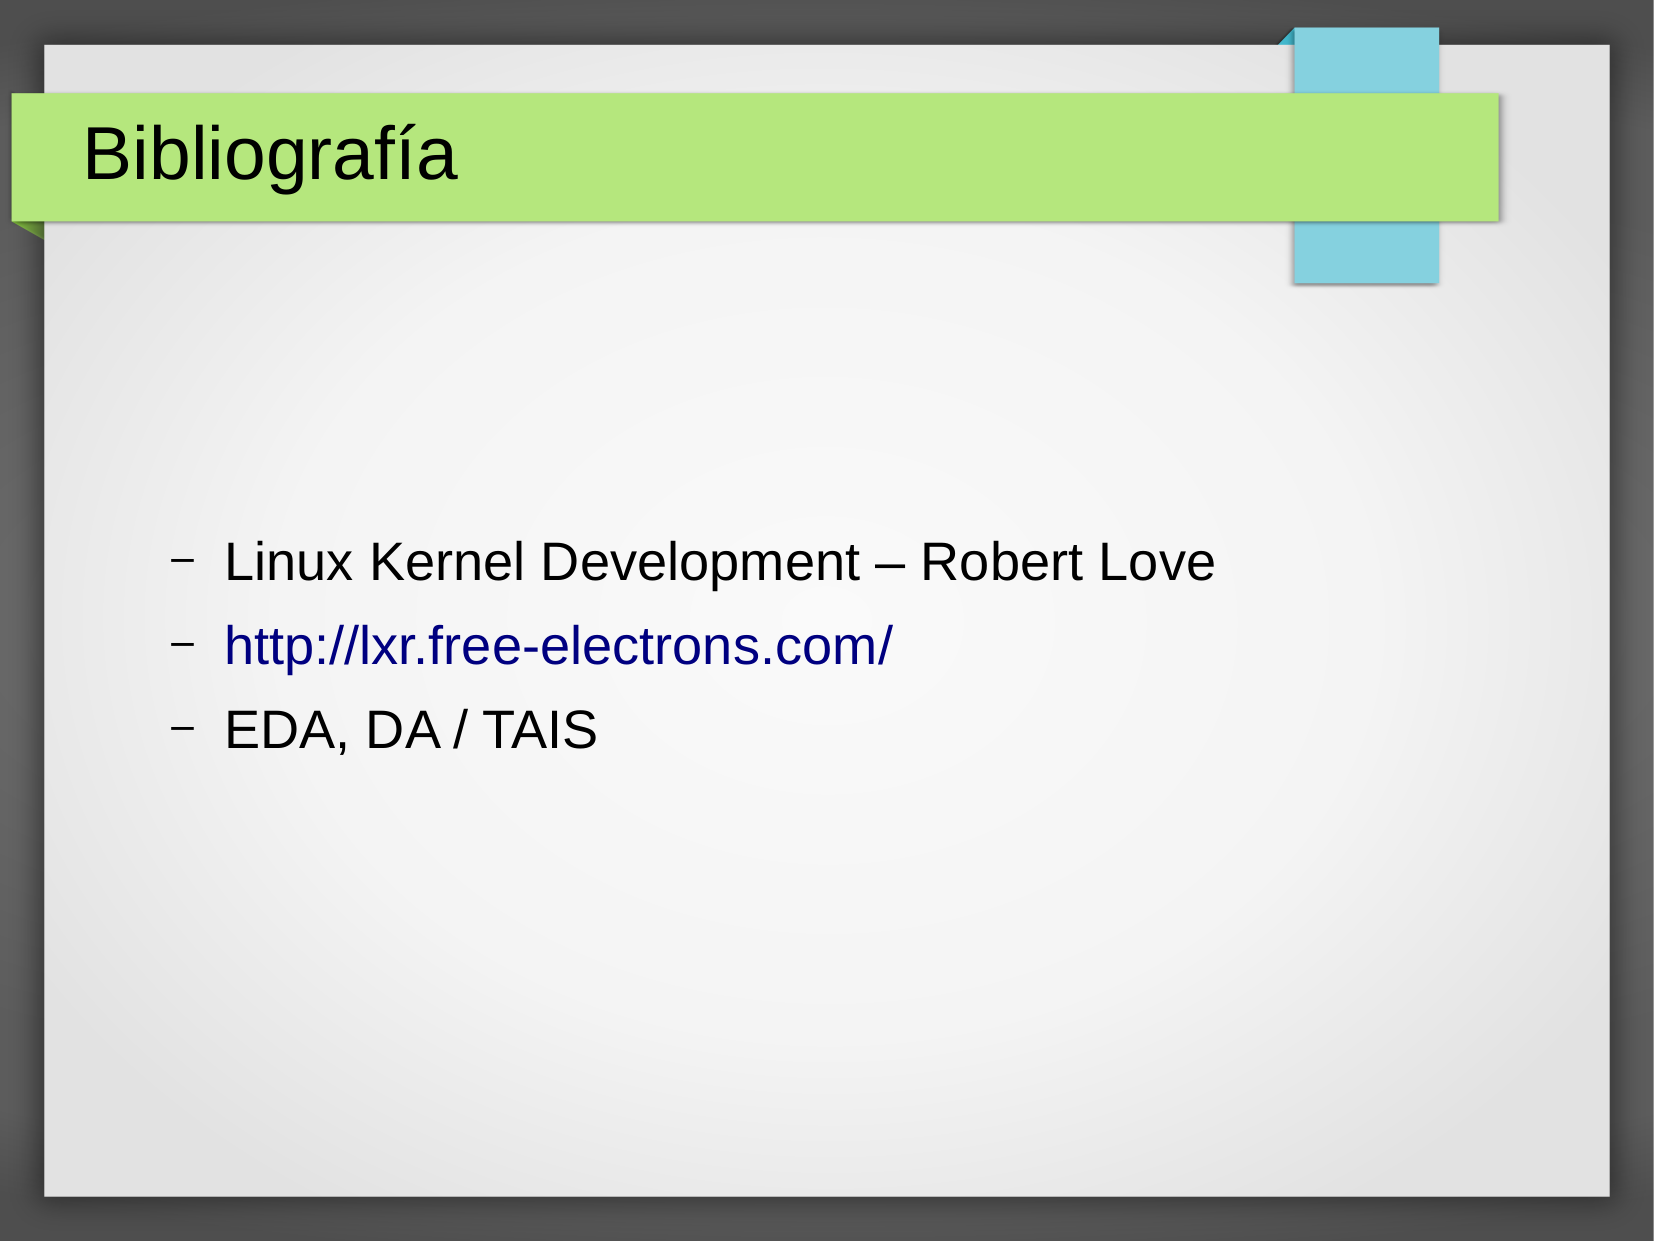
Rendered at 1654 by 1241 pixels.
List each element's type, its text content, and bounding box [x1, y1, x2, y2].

title Bibliografía [82, 94, 1264, 213]
picture [0, 0, 1654, 1241]
list Linux Kernel Development – Robert Love http://lxr.free-electrons.com/ EDA, DA / TAIS [82, 531, 1571, 969]
